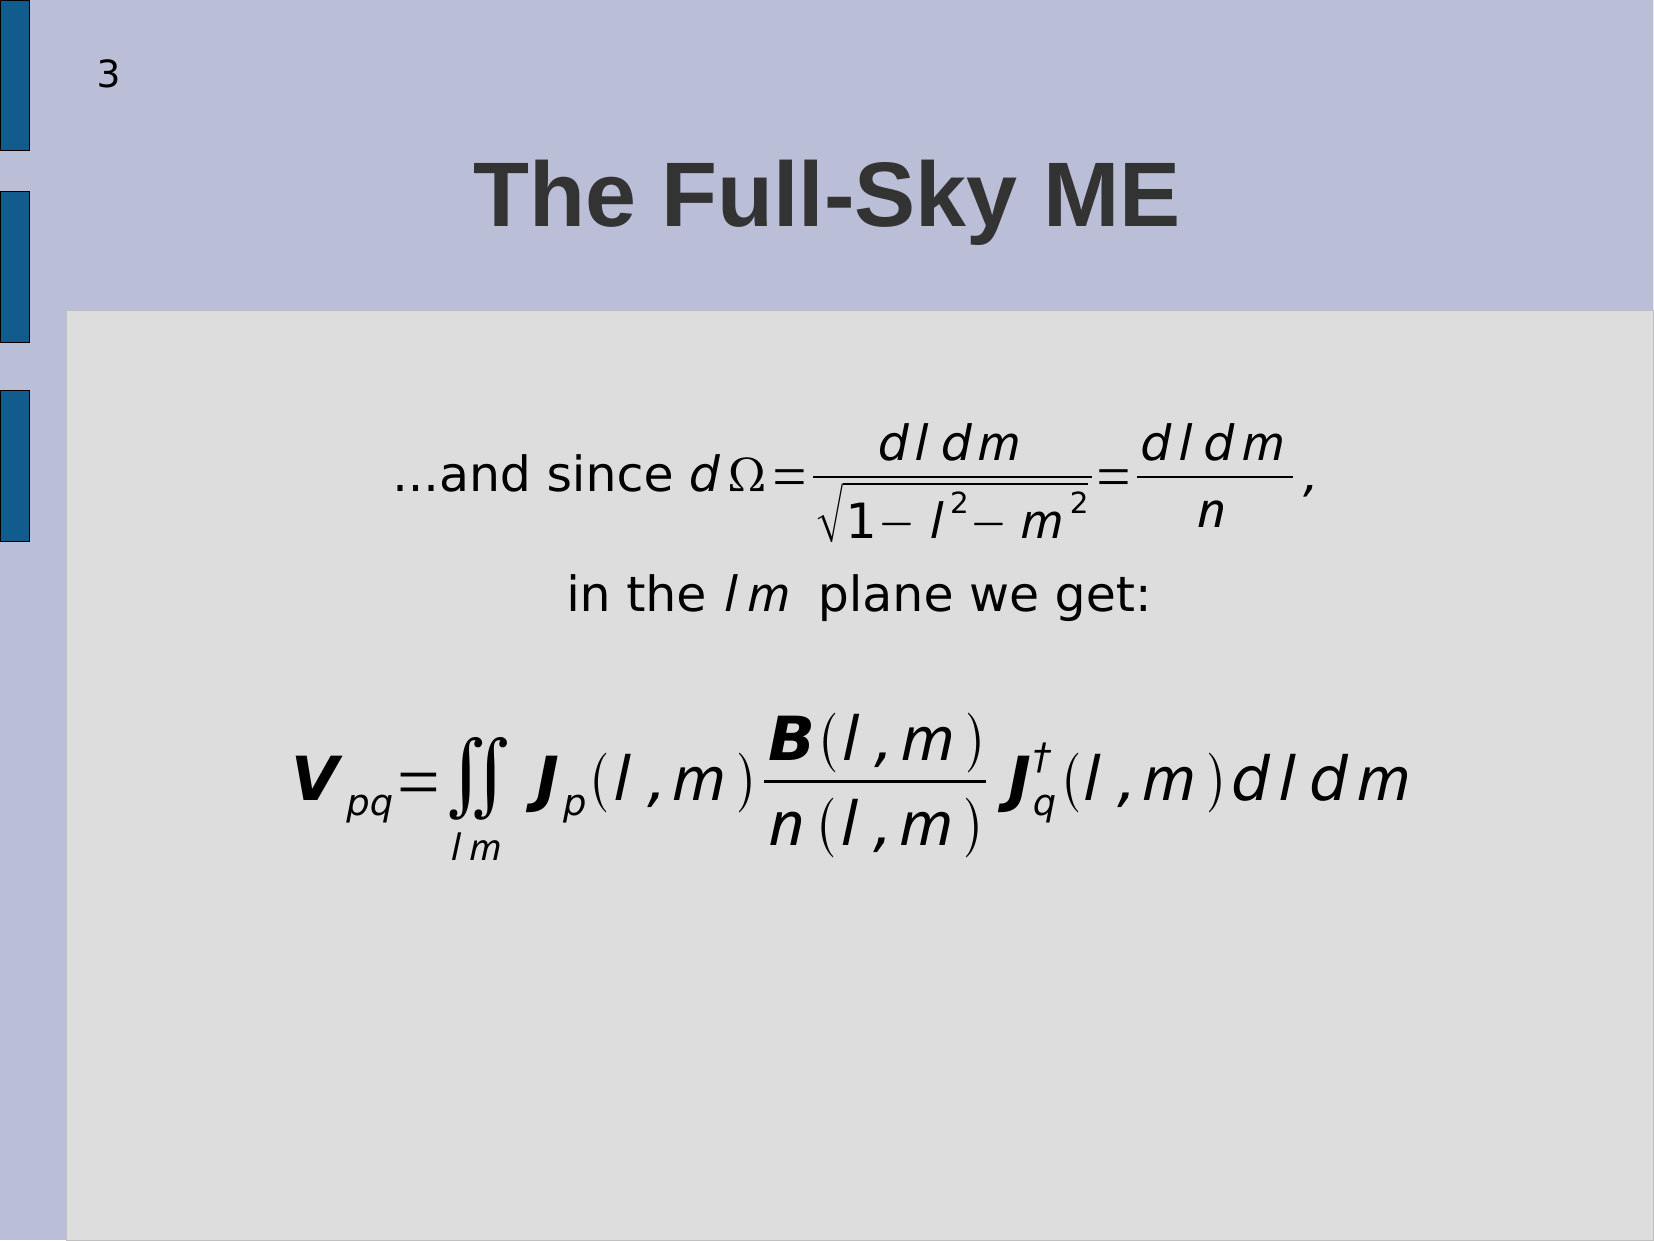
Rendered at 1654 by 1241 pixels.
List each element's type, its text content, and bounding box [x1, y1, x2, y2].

title The Full-Sky ME [121, 91, 1534, 299]
chart [285, 413, 1418, 1019]
text_box <number> [84, 45, 319, 119]
